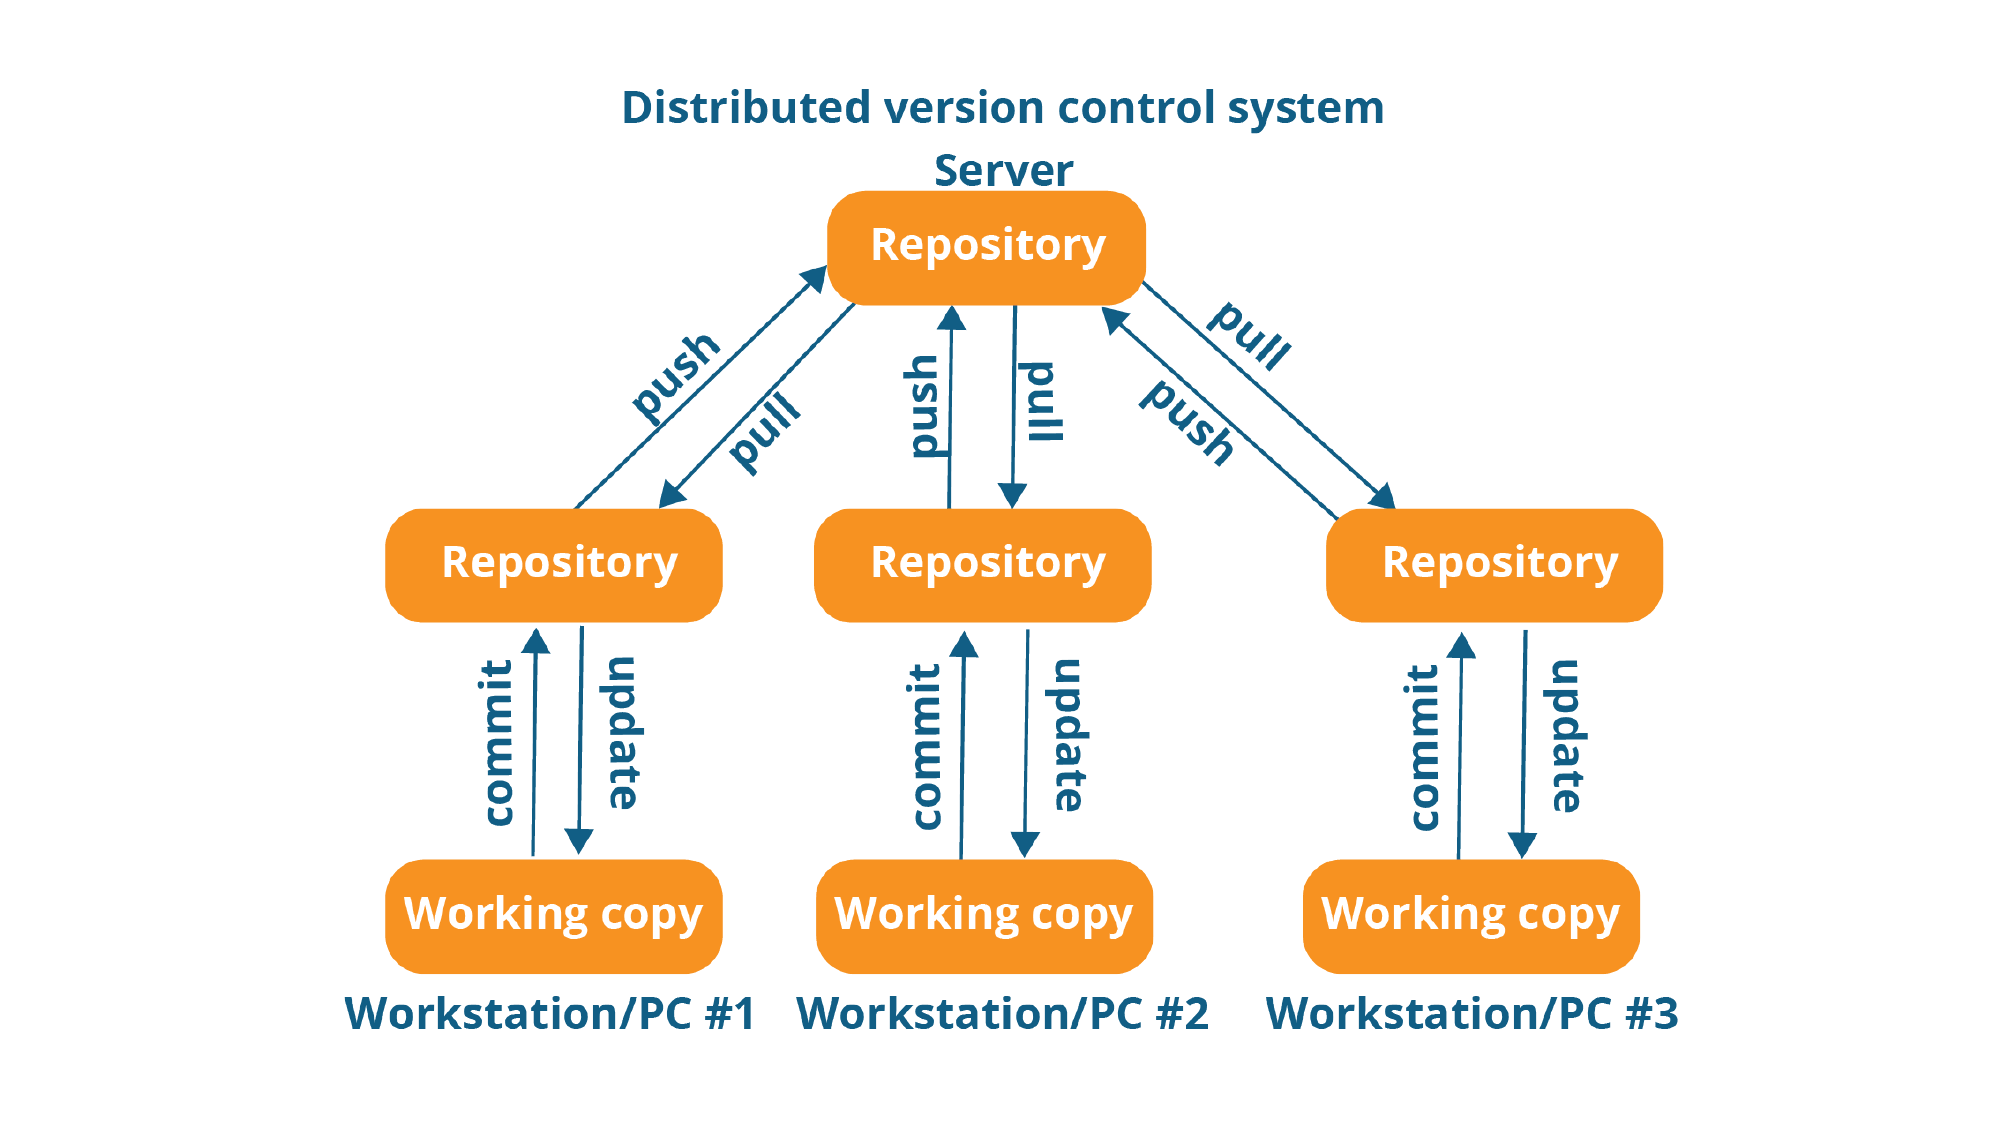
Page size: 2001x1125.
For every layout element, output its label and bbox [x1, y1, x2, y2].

picture [255, 66, 1753, 1057]
